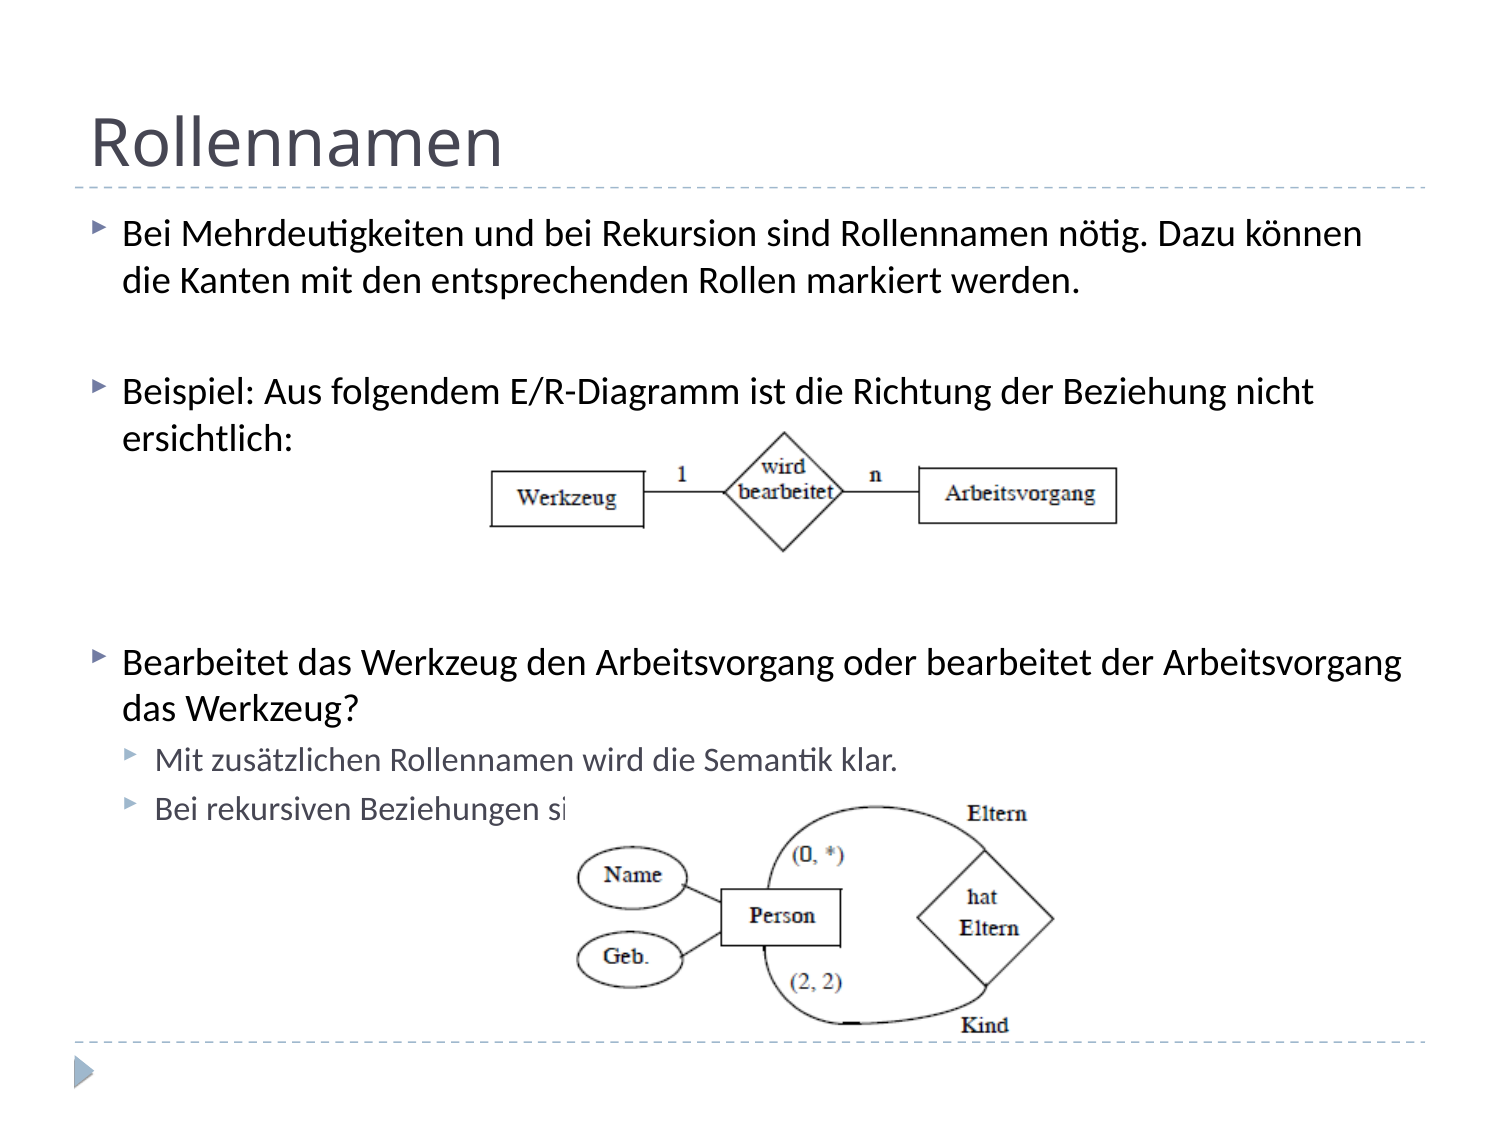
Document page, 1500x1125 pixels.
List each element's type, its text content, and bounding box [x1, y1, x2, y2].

picture [564, 774, 1086, 1039]
picture [482, 416, 1133, 565]
title Rollennamen [75, 24, 1425, 188]
list Bei Mehrdeutigkeiten und bei Rekursion sind Rollennamen nötig. Dazu können die Kanten mit den entsprechenden Rollen markiert werden. Beispiel: Aus folgendem E/R-Diagramm ist die Richtung der Beziehung nicht ersichtlich: Bearbeitet das Werkzeug den Arbeitsvorgang oder bearbeitet der Arbeitsvorgang das Werkzeug? Mit zusätzlichen Rollennamen wird die Semantik klar. Bei rekursiven Beziehungen sind Rollennamen immer nötig: [75, 200, 1425, 1010]
